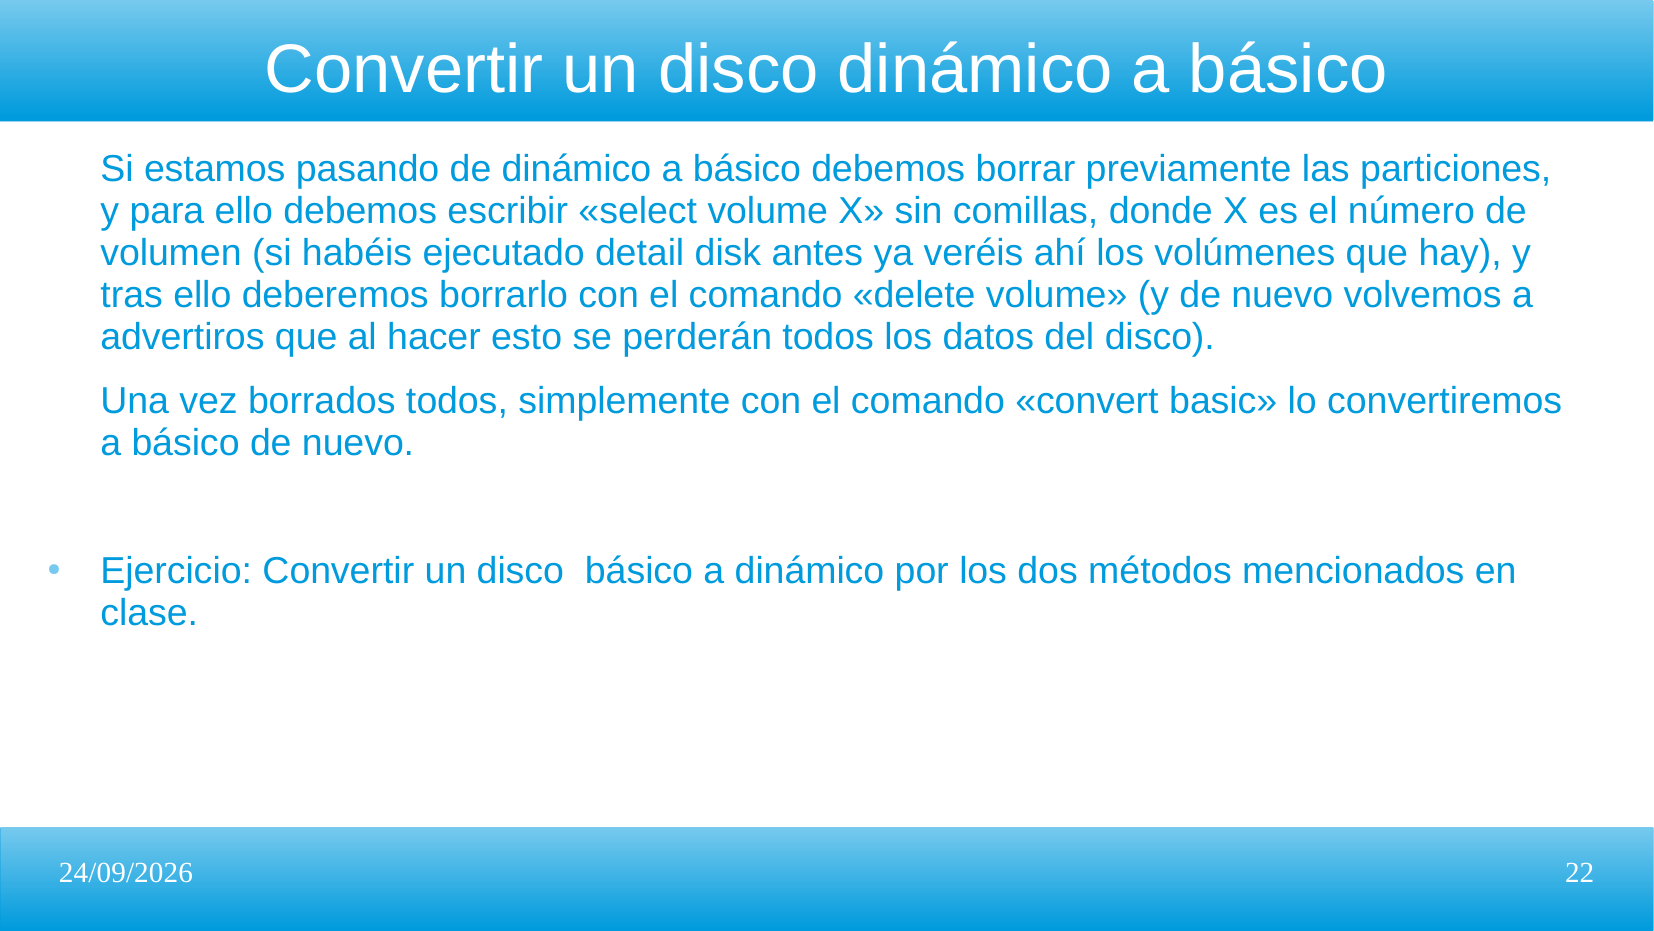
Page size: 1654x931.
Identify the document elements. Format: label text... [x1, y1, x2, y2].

title Convertir un disco dinámico a básico [58, 29, 1595, 108]
list Si estamos pasando de dinámico a básico debemos borrar previamente las particiones, y para ello debemos escribir «select volume X» sin comillas, donde X es el número de volumen (si habéis ejecutado detail disk antes ya veréis ahí los volúmenes que hay), y tras ello deberemos borrarlo con el comando «delete volume» (y de nuevo volvemos a advertiros que al hacer esto se perderán todos los datos del disco). Una vez borrados todos, simplemente con el comando «convert basic» lo convertiremos a básico de nuevo. Ejercicio: Convertir un disco básico a dinámico por los dos métodos mencionados en clase. [29, 147, 1565, 739]
